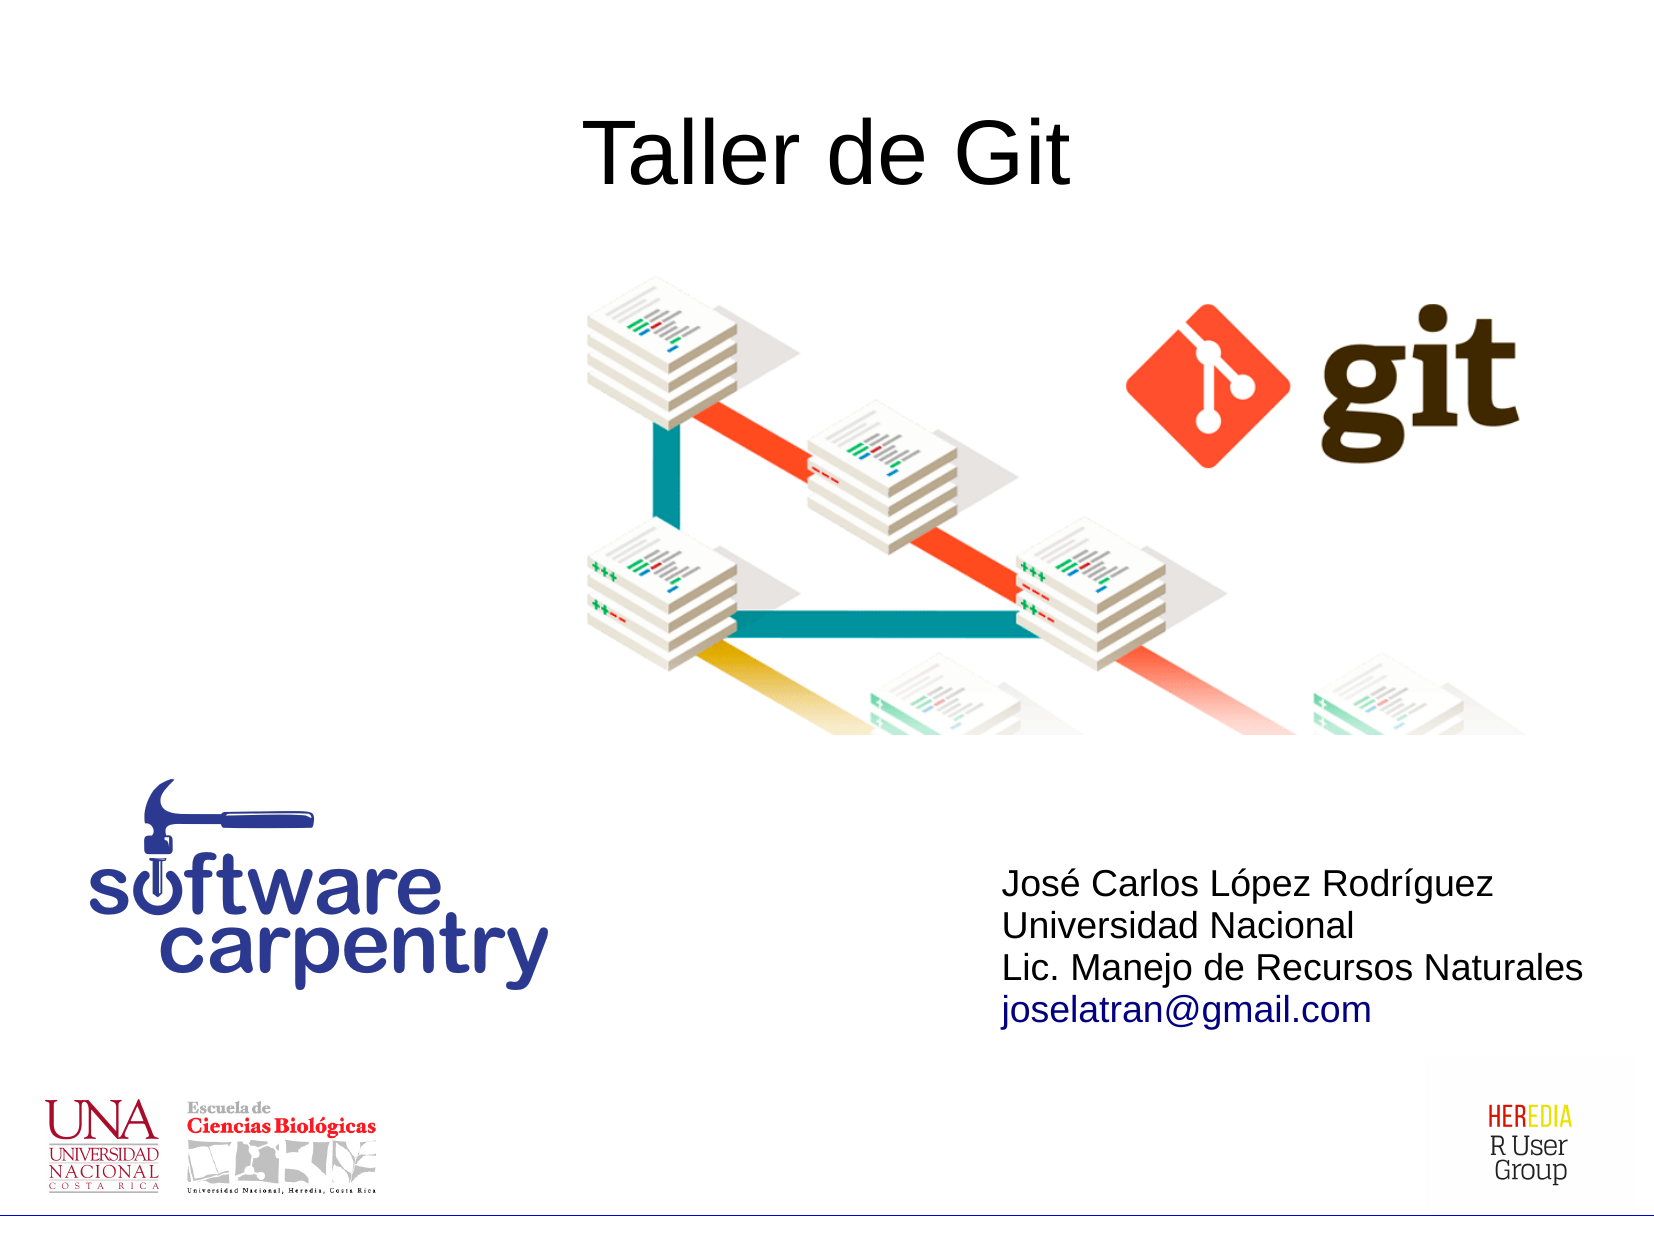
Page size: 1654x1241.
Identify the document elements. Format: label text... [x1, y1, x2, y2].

title Taller de Git [82, 49, 1571, 257]
text_box José Carlos López Rodríguez Universidad Nacional Lic. Manejo de Recursos Naturales joselatran@gmail.com [986, 855, 1599, 1038]
picture [180, 1094, 382, 1201]
picture [585, 273, 1561, 736]
picture [45, 1099, 159, 1193]
picture [1425, 1057, 1636, 1215]
picture [90, 779, 548, 991]
